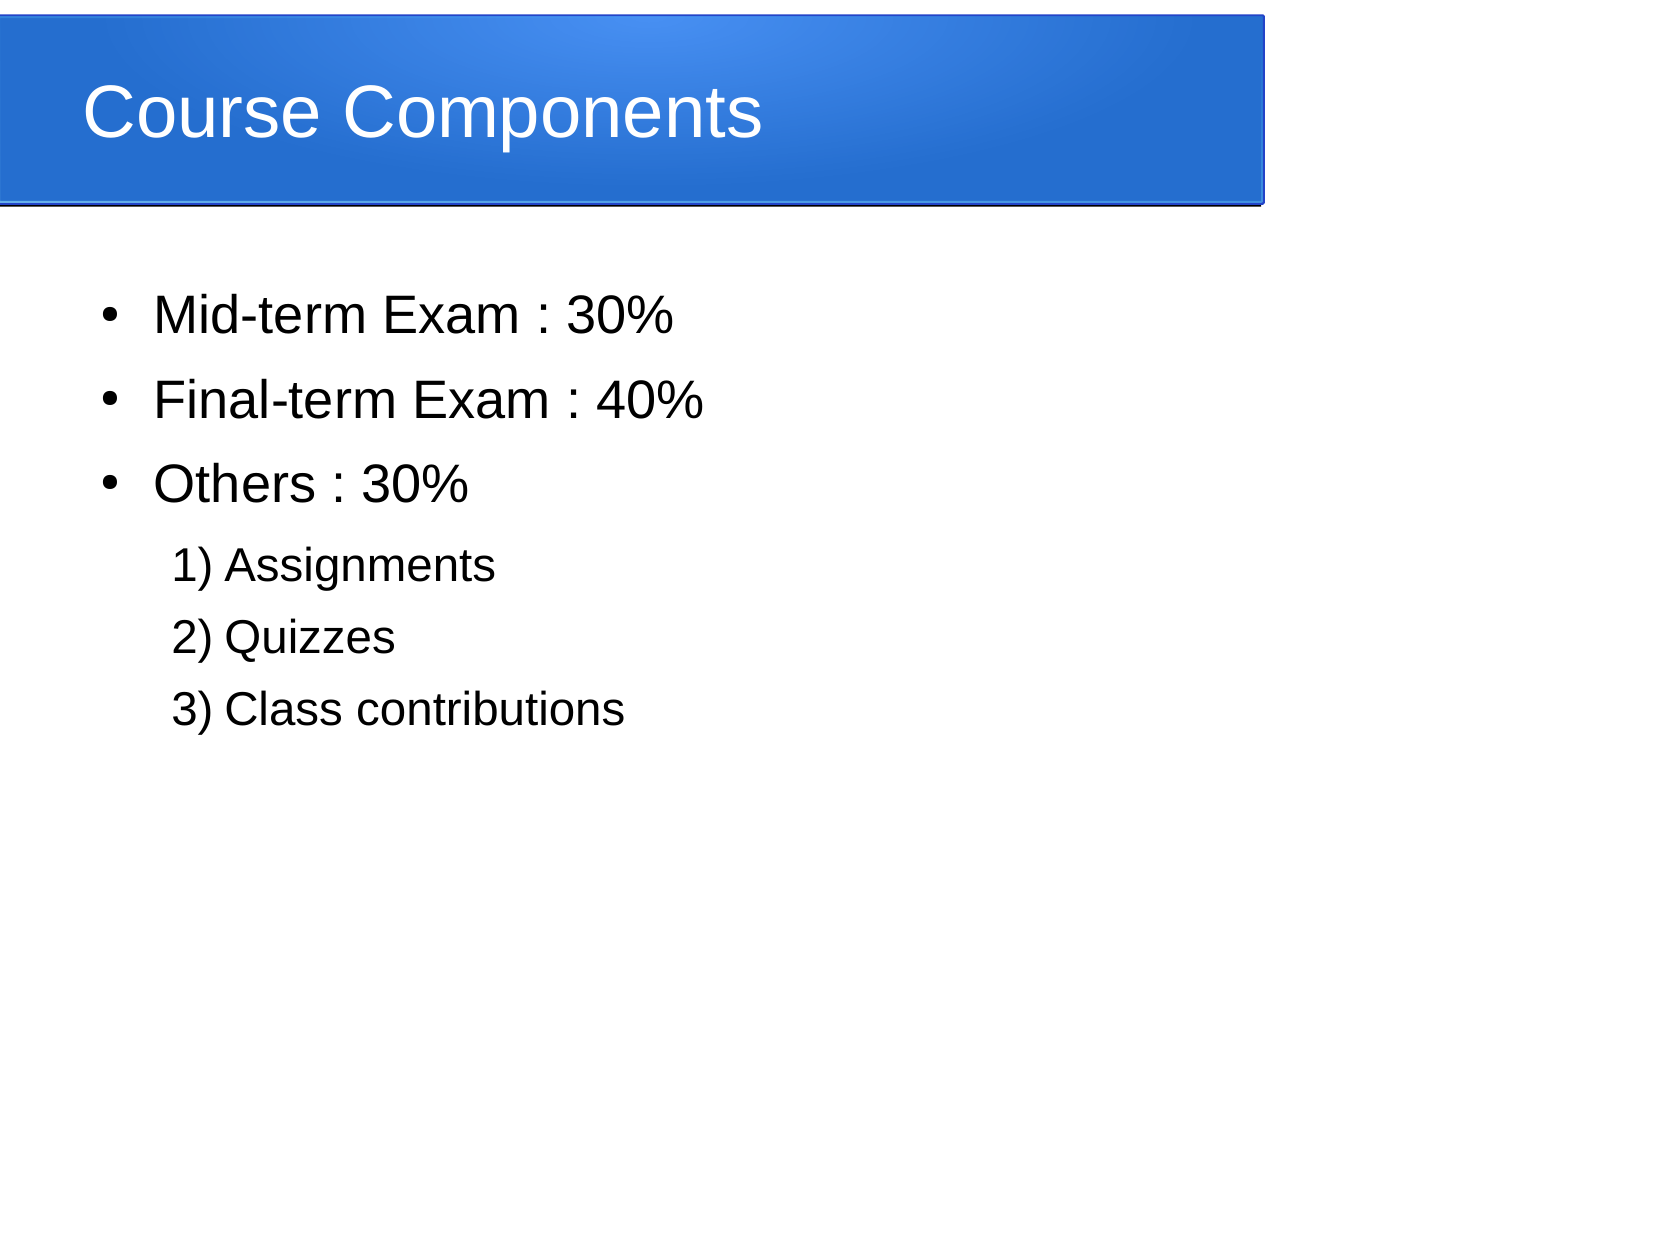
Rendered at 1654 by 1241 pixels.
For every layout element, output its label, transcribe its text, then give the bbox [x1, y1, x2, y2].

list Mid-term Exam : 30% Final-term Exam : 40% Others : 30% Assignments Quizzes Class contributions [82, 285, 1571, 825]
title Course Components [82, 35, 1235, 189]
